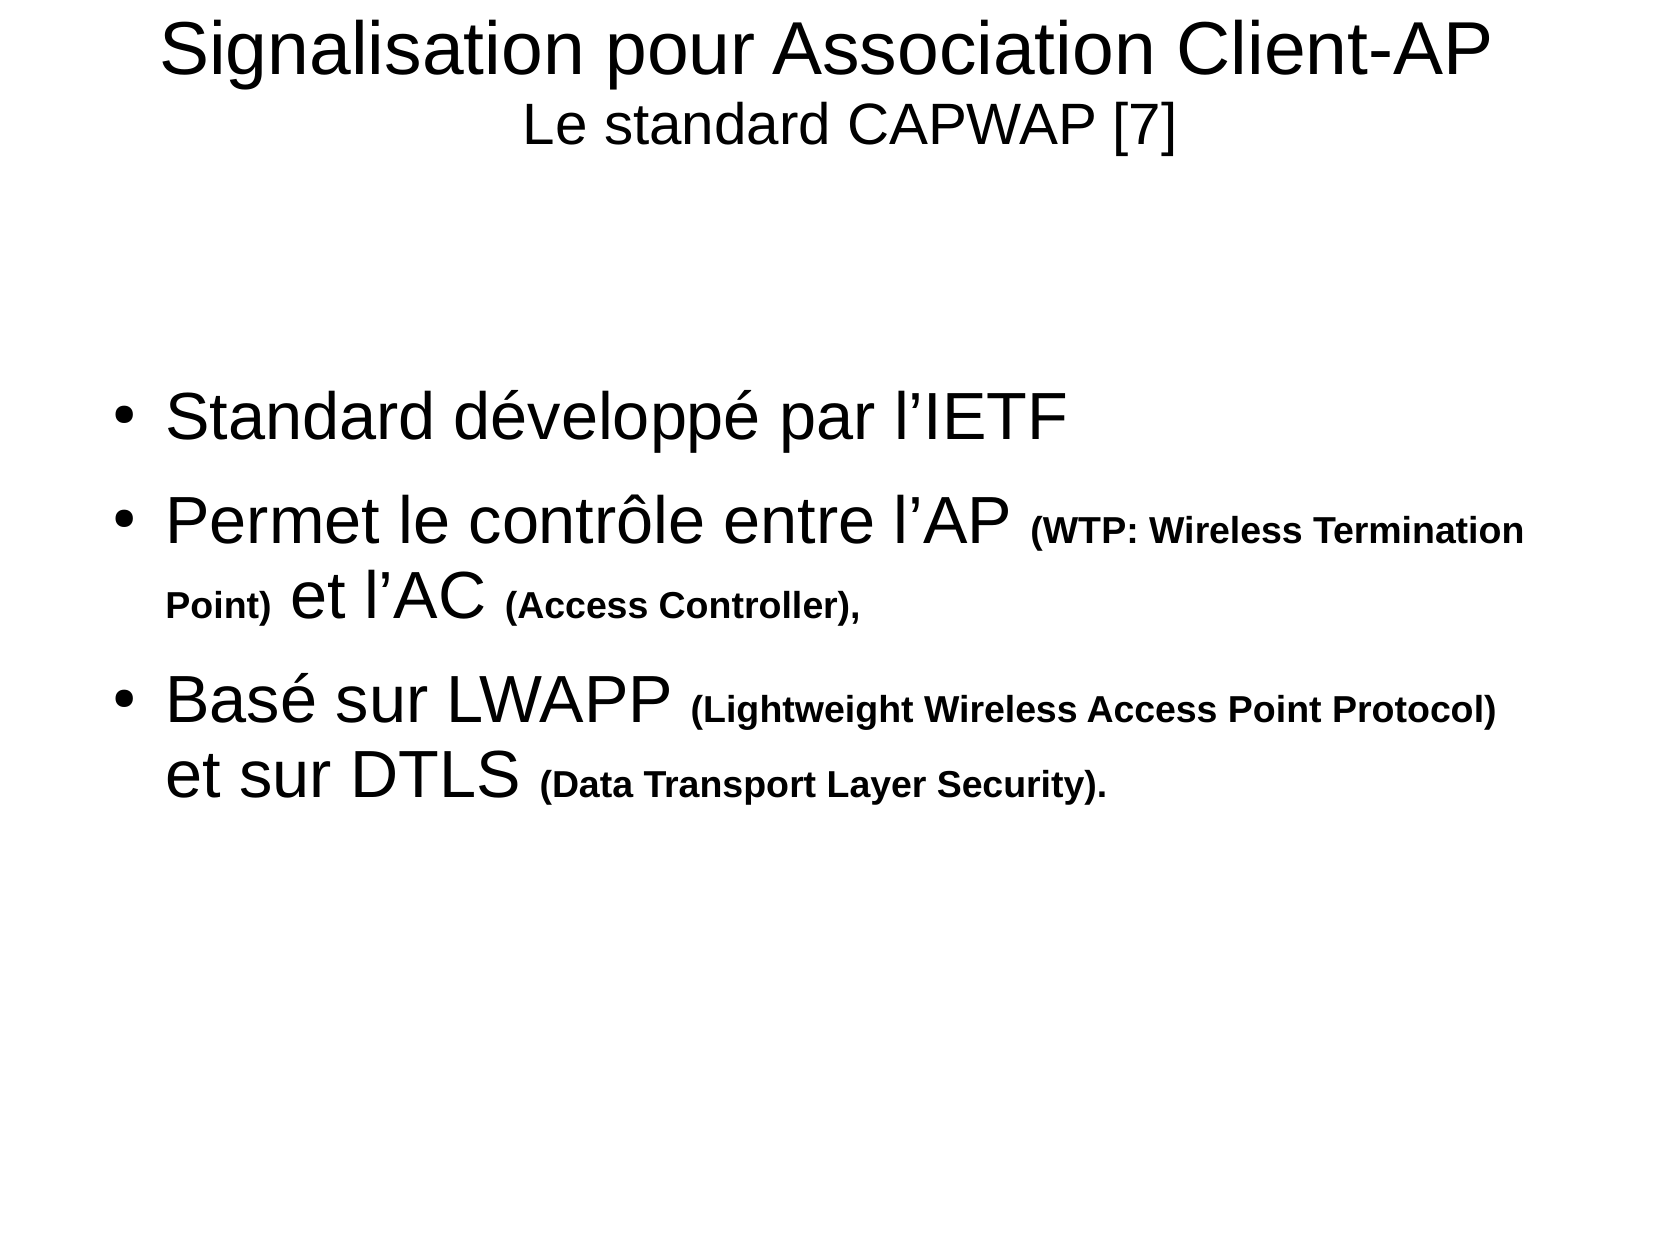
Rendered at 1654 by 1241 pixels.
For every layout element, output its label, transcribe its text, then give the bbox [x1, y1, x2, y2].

title Le standard CAPWAP [7] [507, 91, 1193, 157]
title Signalisation pour Association Client-AP [82, 2, 1571, 95]
list Standard développé par l’IETF Permet le contrôle entre l’AP (WTP: Wireless Termination Point) et l’AC (Access Controller), Basé sur LWAPP (Lightweight Wireless Access Point Protocol) et sur DTLS (Data Transport Layer Security). [94, 379, 1548, 1099]
